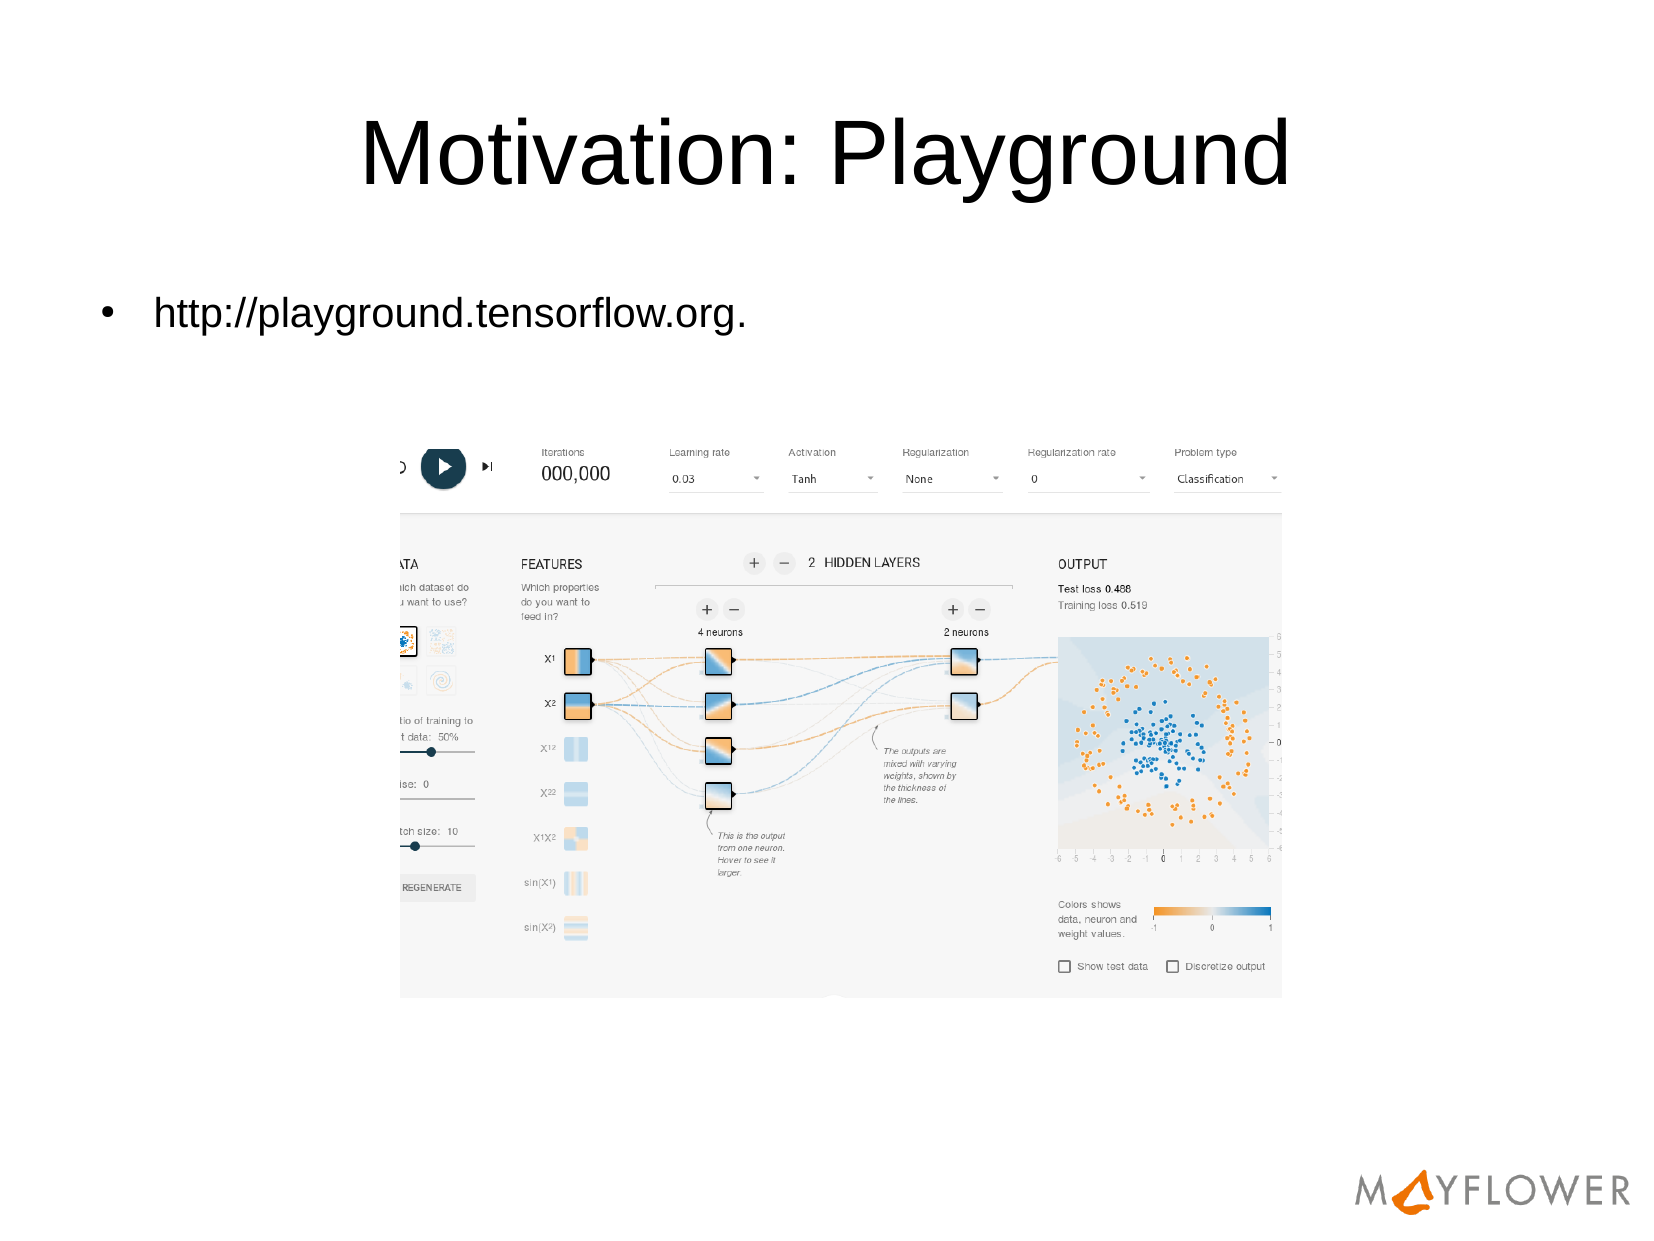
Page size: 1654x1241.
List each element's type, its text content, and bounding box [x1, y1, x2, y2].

picture [400, 449, 1282, 999]
list http://playground.tensorflow.org. [82, 290, 1571, 1010]
title Motivation: Playground [82, 49, 1571, 257]
picture [1355, 1169, 1630, 1215]
